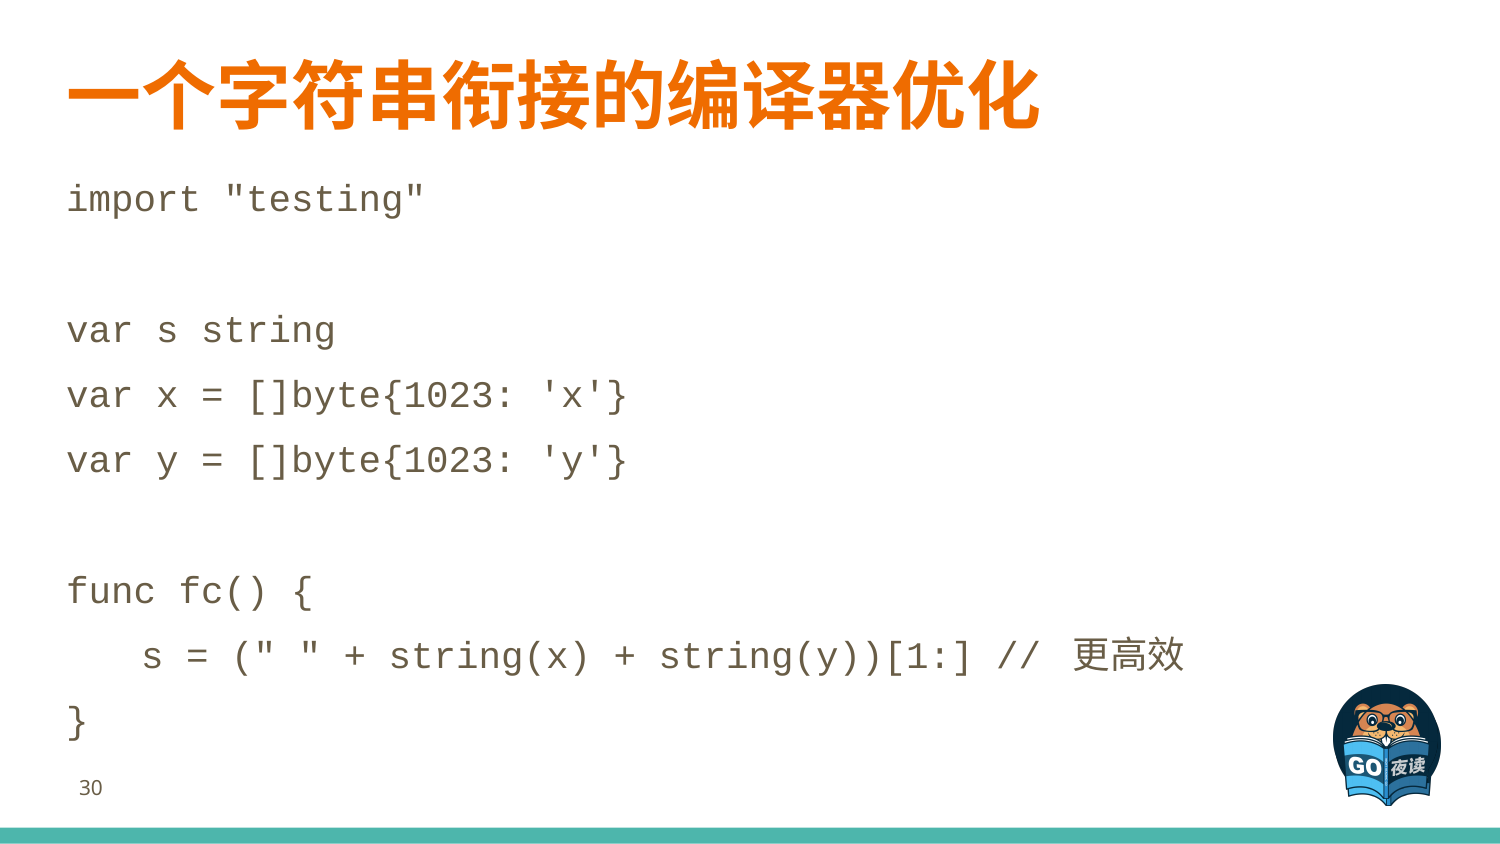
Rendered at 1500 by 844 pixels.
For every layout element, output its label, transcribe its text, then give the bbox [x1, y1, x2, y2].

slide_number <number> [27, 756, 118, 821]
list import "testing" var s string var x = []byte{1023: 'x'} var y = []byte{1023: 'y'} func fc() { s = (" " + string(x) + string(y))[1:] // 更高效 } [51, 171, 1339, 757]
picture [1333, 684, 1441, 806]
title 一个字符串衔接的编译器优化 [51, 33, 1449, 143]
